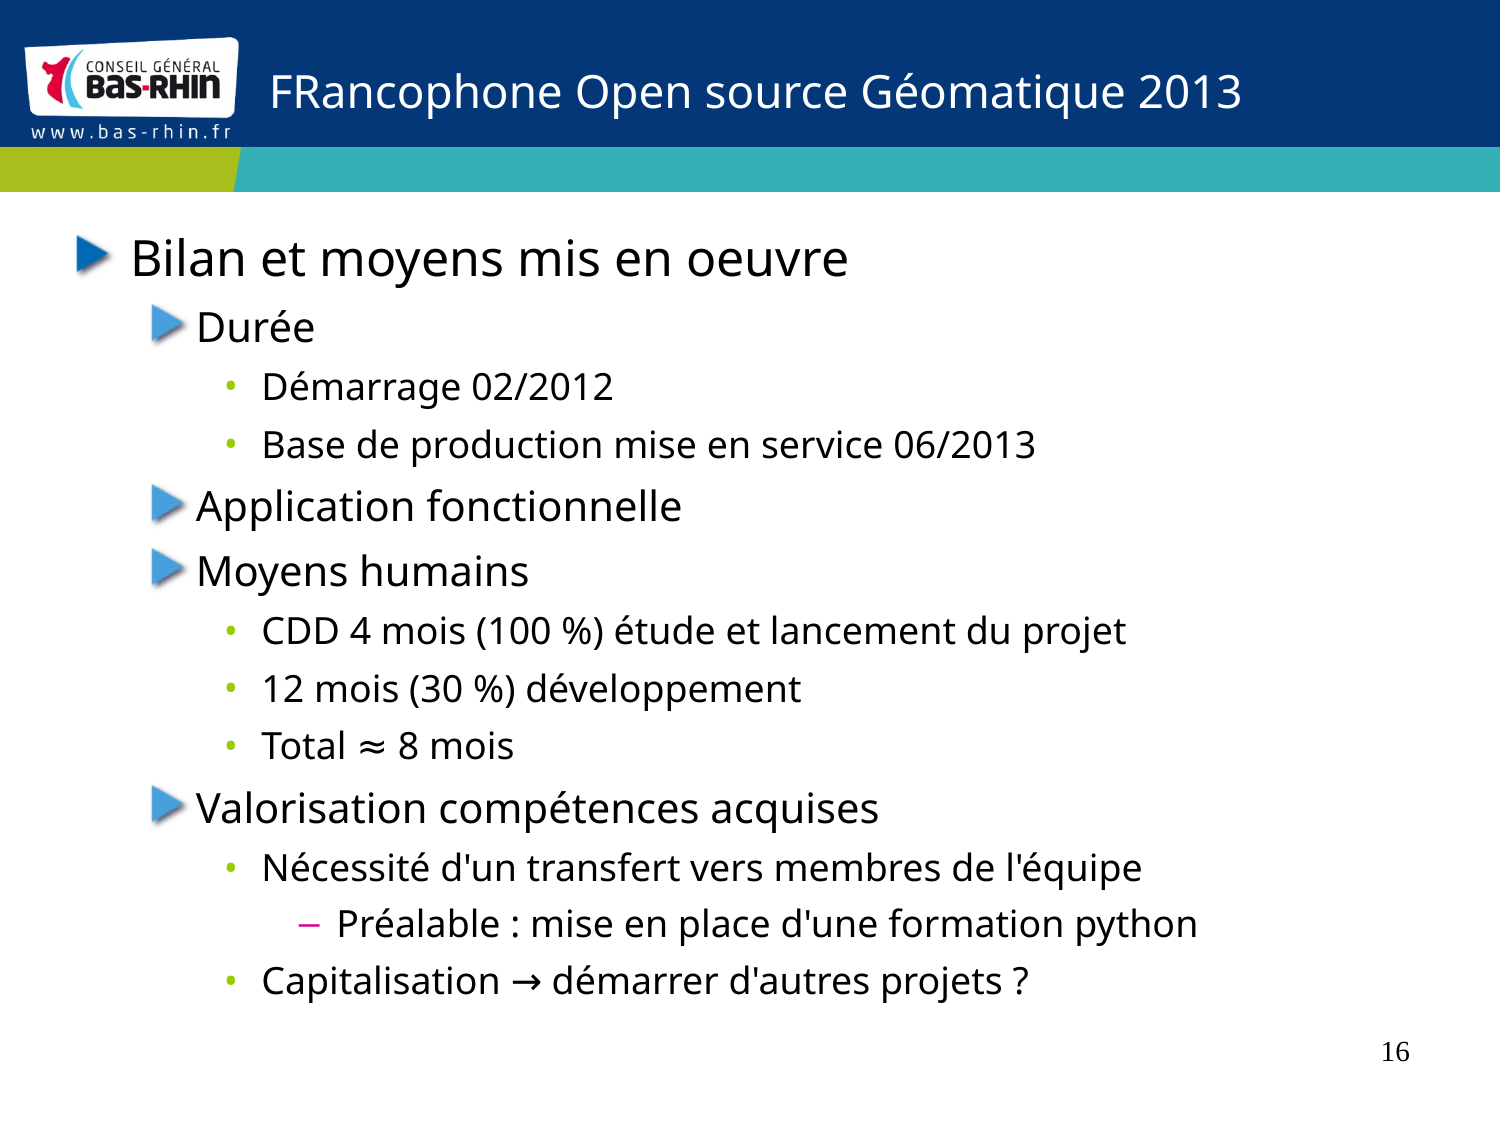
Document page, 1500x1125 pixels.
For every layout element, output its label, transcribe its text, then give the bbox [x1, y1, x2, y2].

title FRancophone Open source Géomatique 2013 [253, 30, 1471, 149]
picture [0, 0, 1500, 192]
list Bilan et moyens mis en oeuvre Durée Démarrage 02/2012 Base de production mise en service 06/2013 Application fonctionnelle Moyens humains CDD 4 mois (100 %) étude et lancement du projet 12 mois (30 %) développement Total ≈ 8 mois Valorisation compétences acquises Nécessité d'un transfert vers membres de l'équipe Préalable : mise en place d'une formation python Capitalisation → démarrer d'autres projets ? [59, 218, 1410, 1115]
